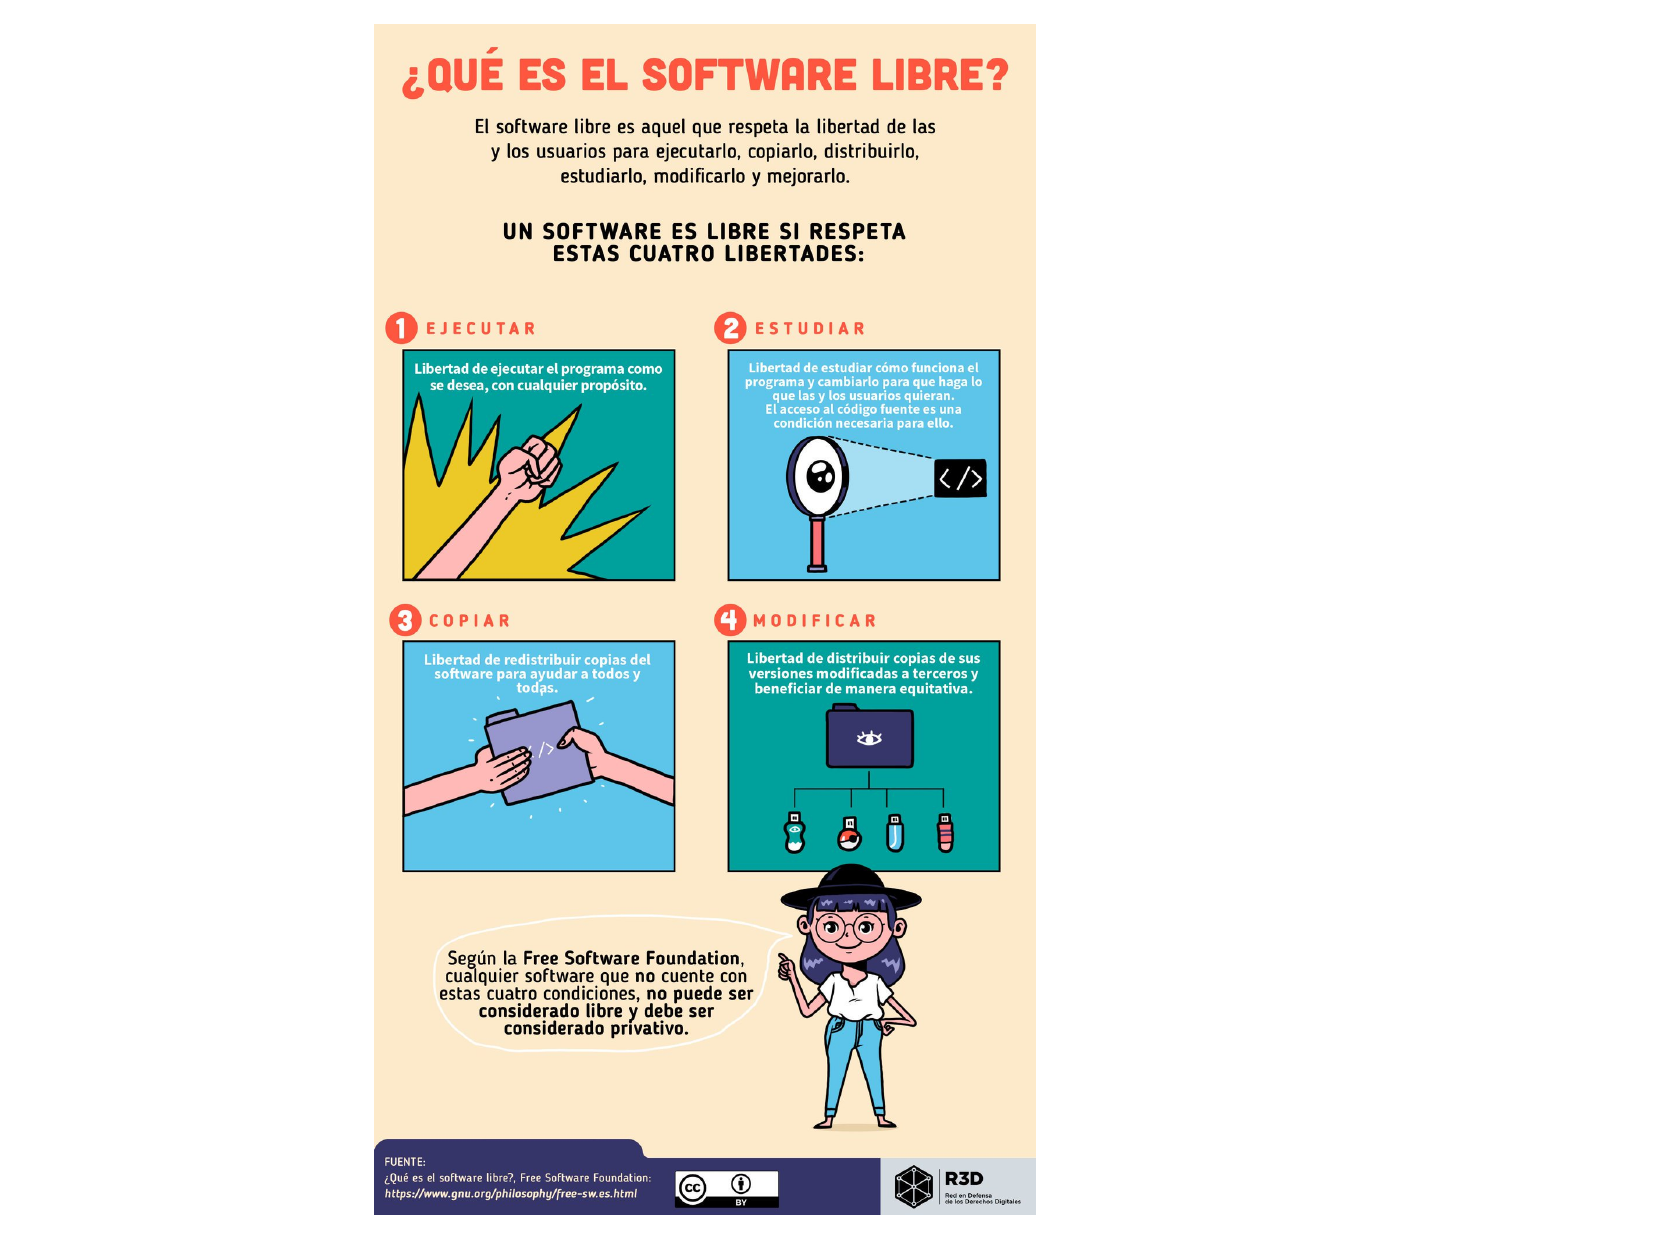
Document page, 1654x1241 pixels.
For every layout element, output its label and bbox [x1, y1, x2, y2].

picture [374, 24, 1036, 1216]
